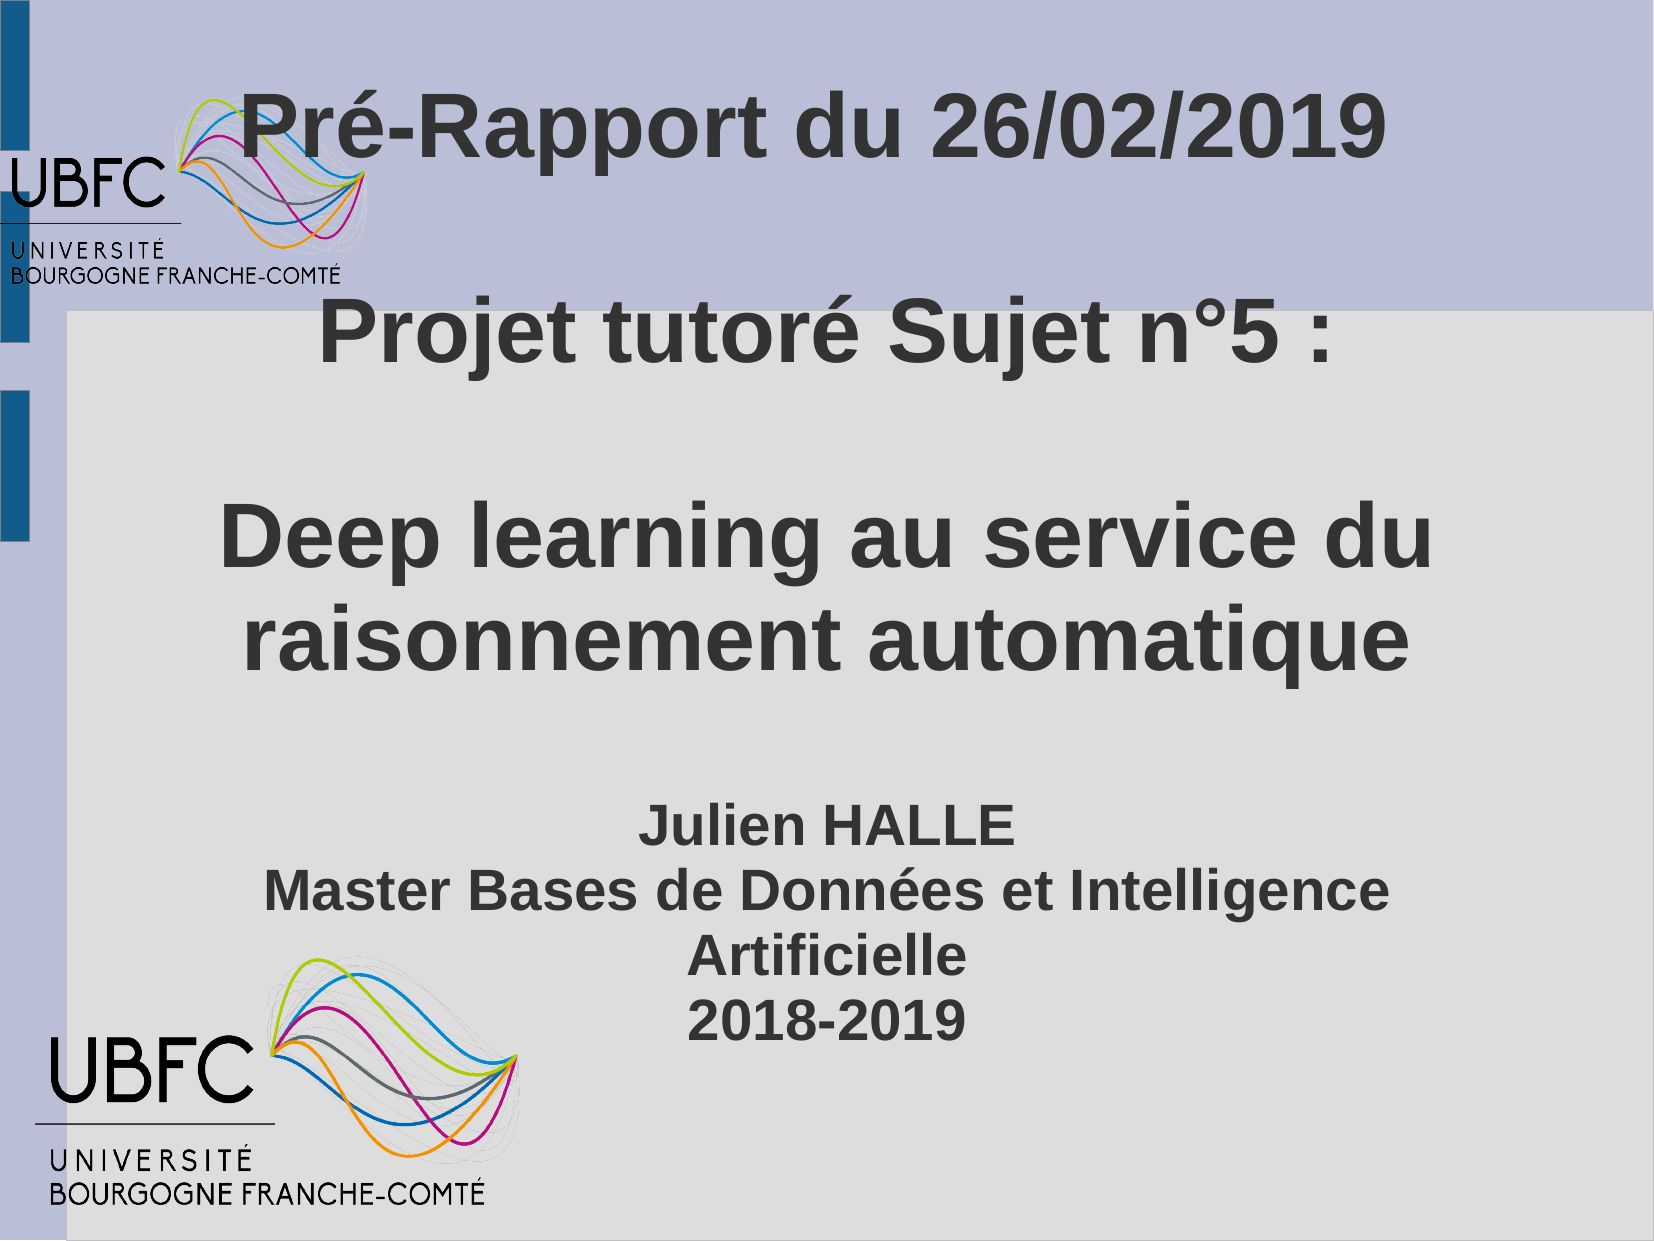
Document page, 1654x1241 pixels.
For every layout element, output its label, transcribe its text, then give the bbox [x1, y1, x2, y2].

picture [35, 956, 520, 1205]
title Pré-Rapport du 26/02/2019 Projet tutoré Sujet n°5 : Deep learning au service du raisonnement automatique Julien HALLE Master Bases de Données et Intelligence Artificielle 2018-2019 [121, 71, 1534, 1056]
picture [0, 97, 121, 284]
